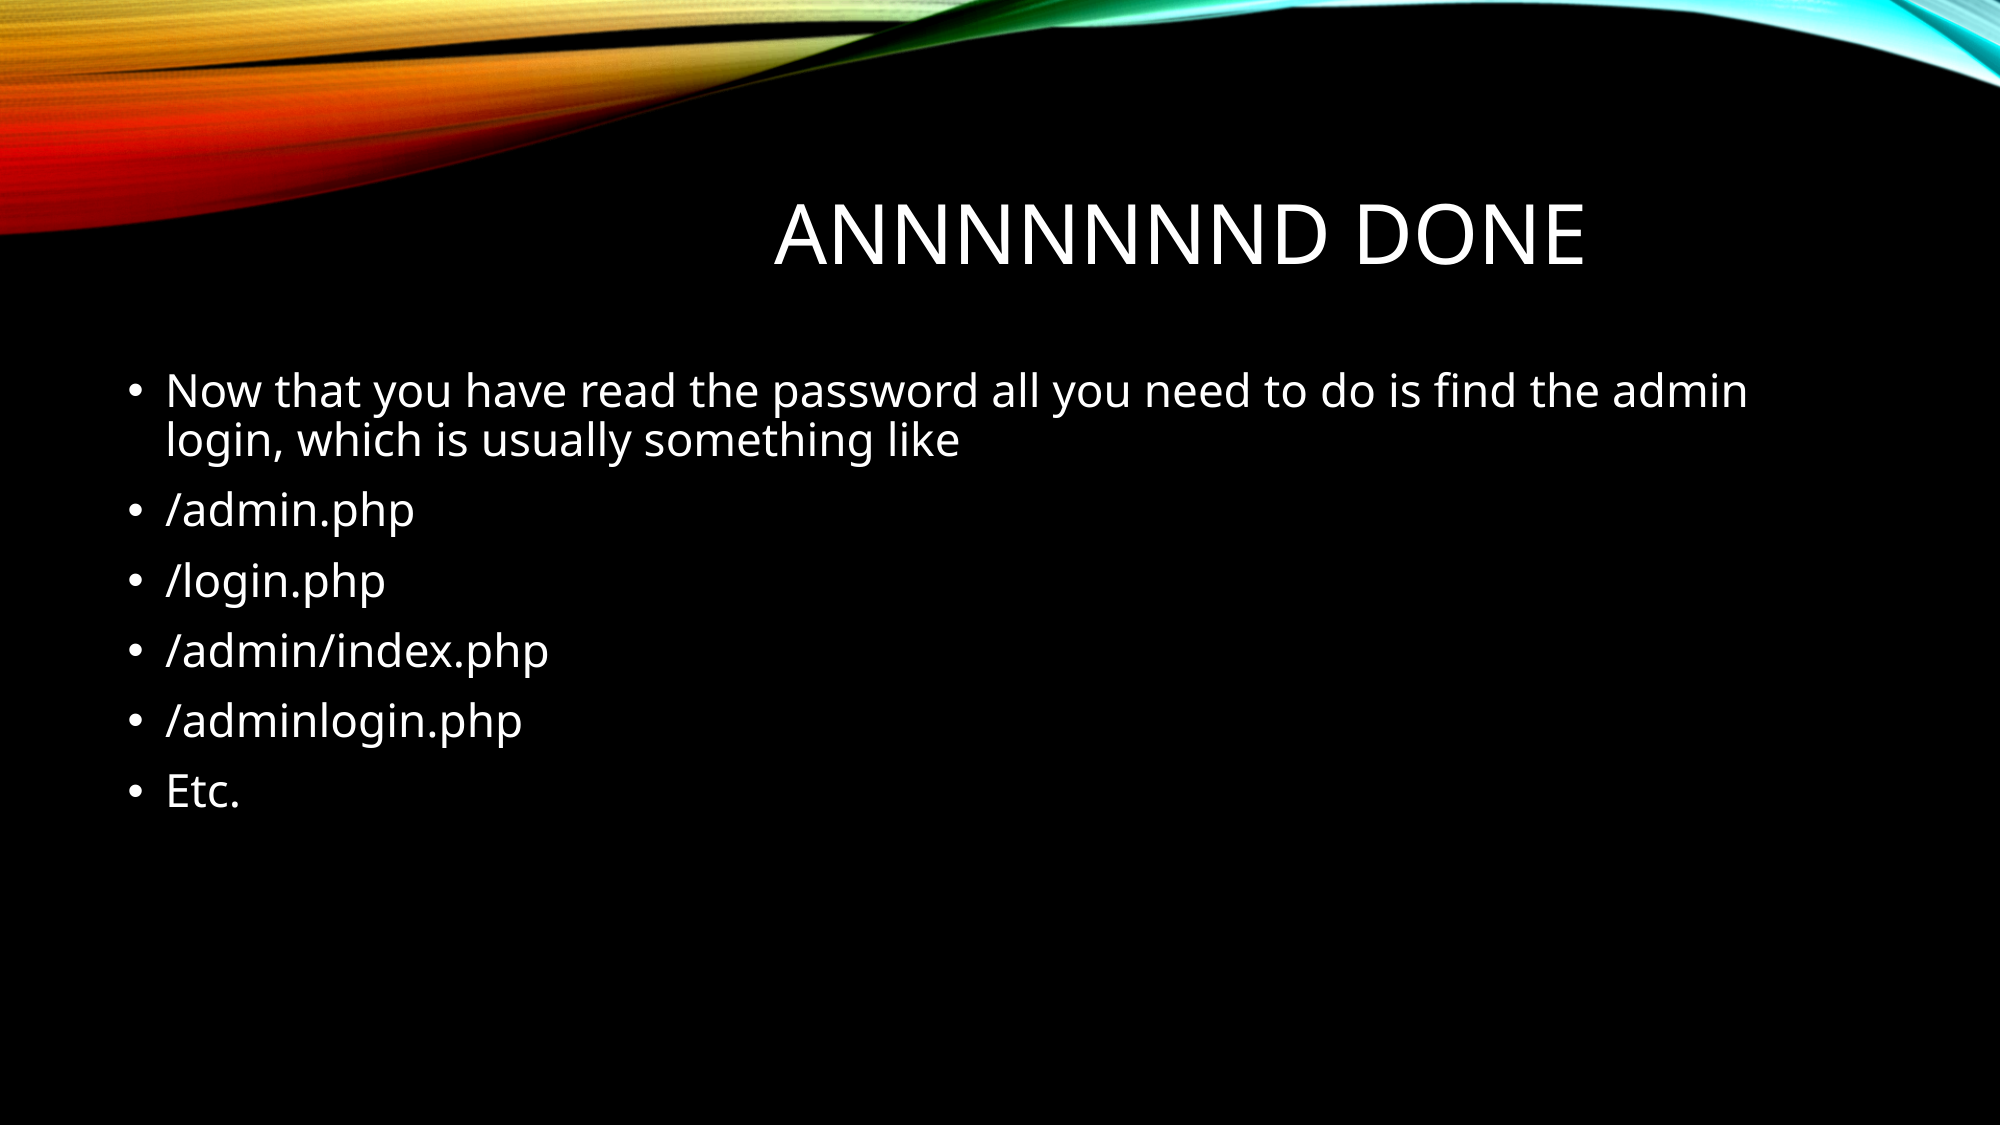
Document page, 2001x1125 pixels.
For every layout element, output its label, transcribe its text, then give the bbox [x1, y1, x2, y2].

title Annnnnnnd done [474, 125, 1888, 338]
picture [0, 0, 2000, 237]
list Now that you have read the password all you need to do is find the admin login, which is usually something like /admin.php /login.php /admin/index.php /adminlogin.php Etc. [112, 360, 1888, 1021]
